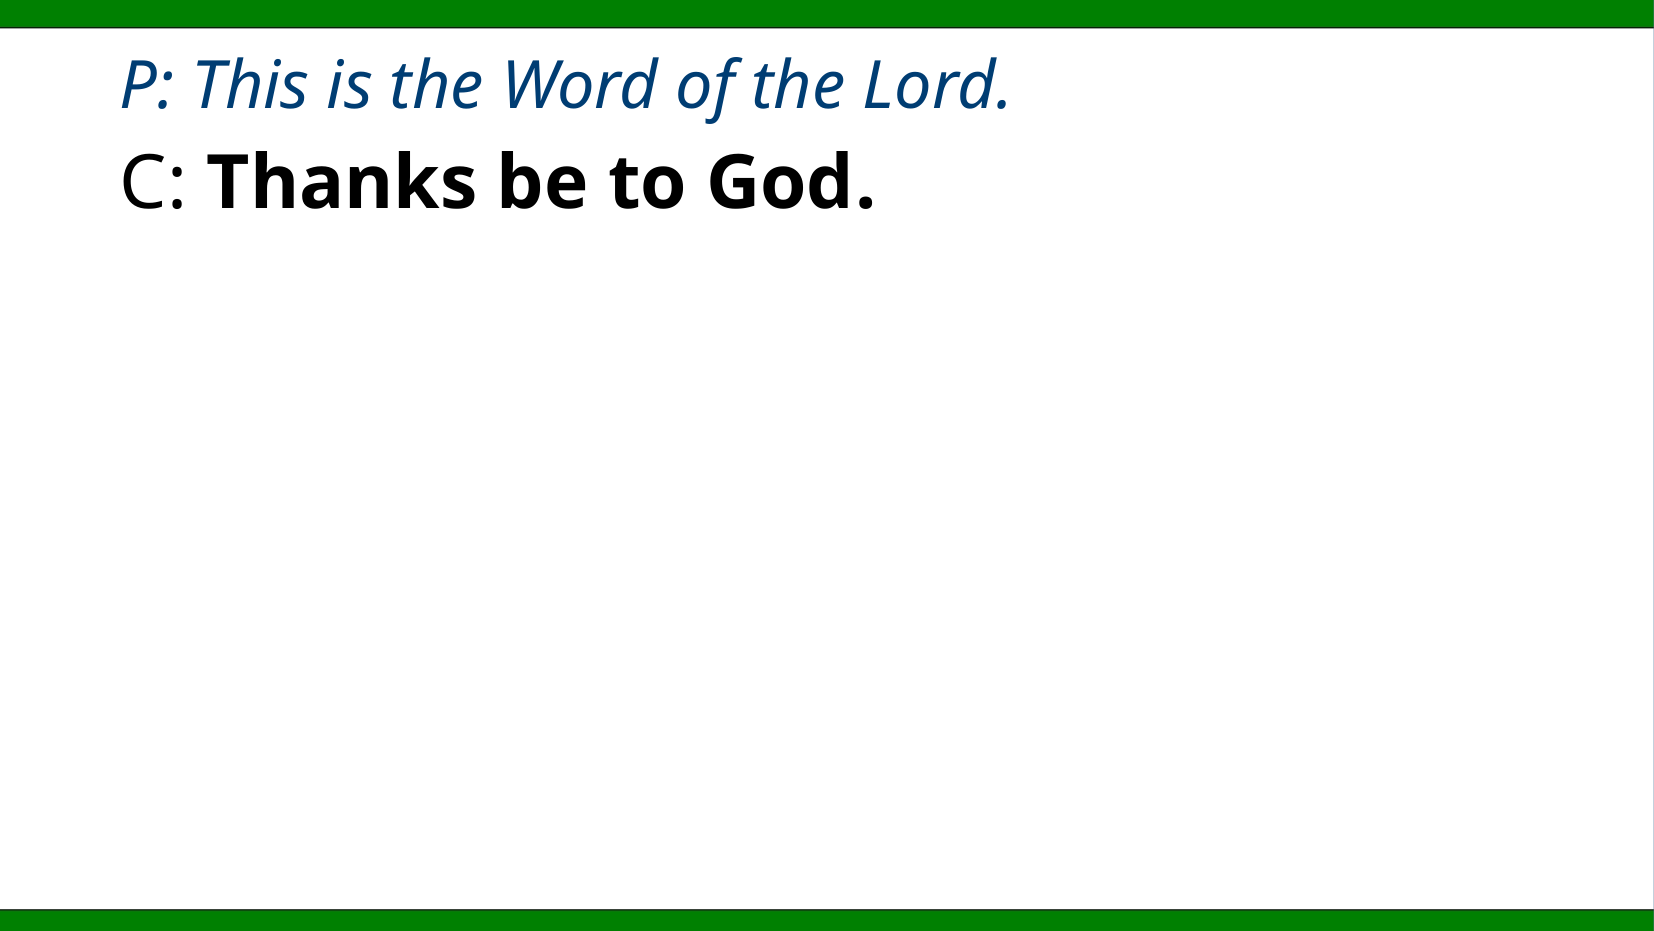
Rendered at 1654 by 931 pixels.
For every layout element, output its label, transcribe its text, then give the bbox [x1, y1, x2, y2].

picture [0, 0, 1654, 931]
text_box P: This is the Word of the Lord. C: Thanks be to God. [105, 30, 1546, 260]
